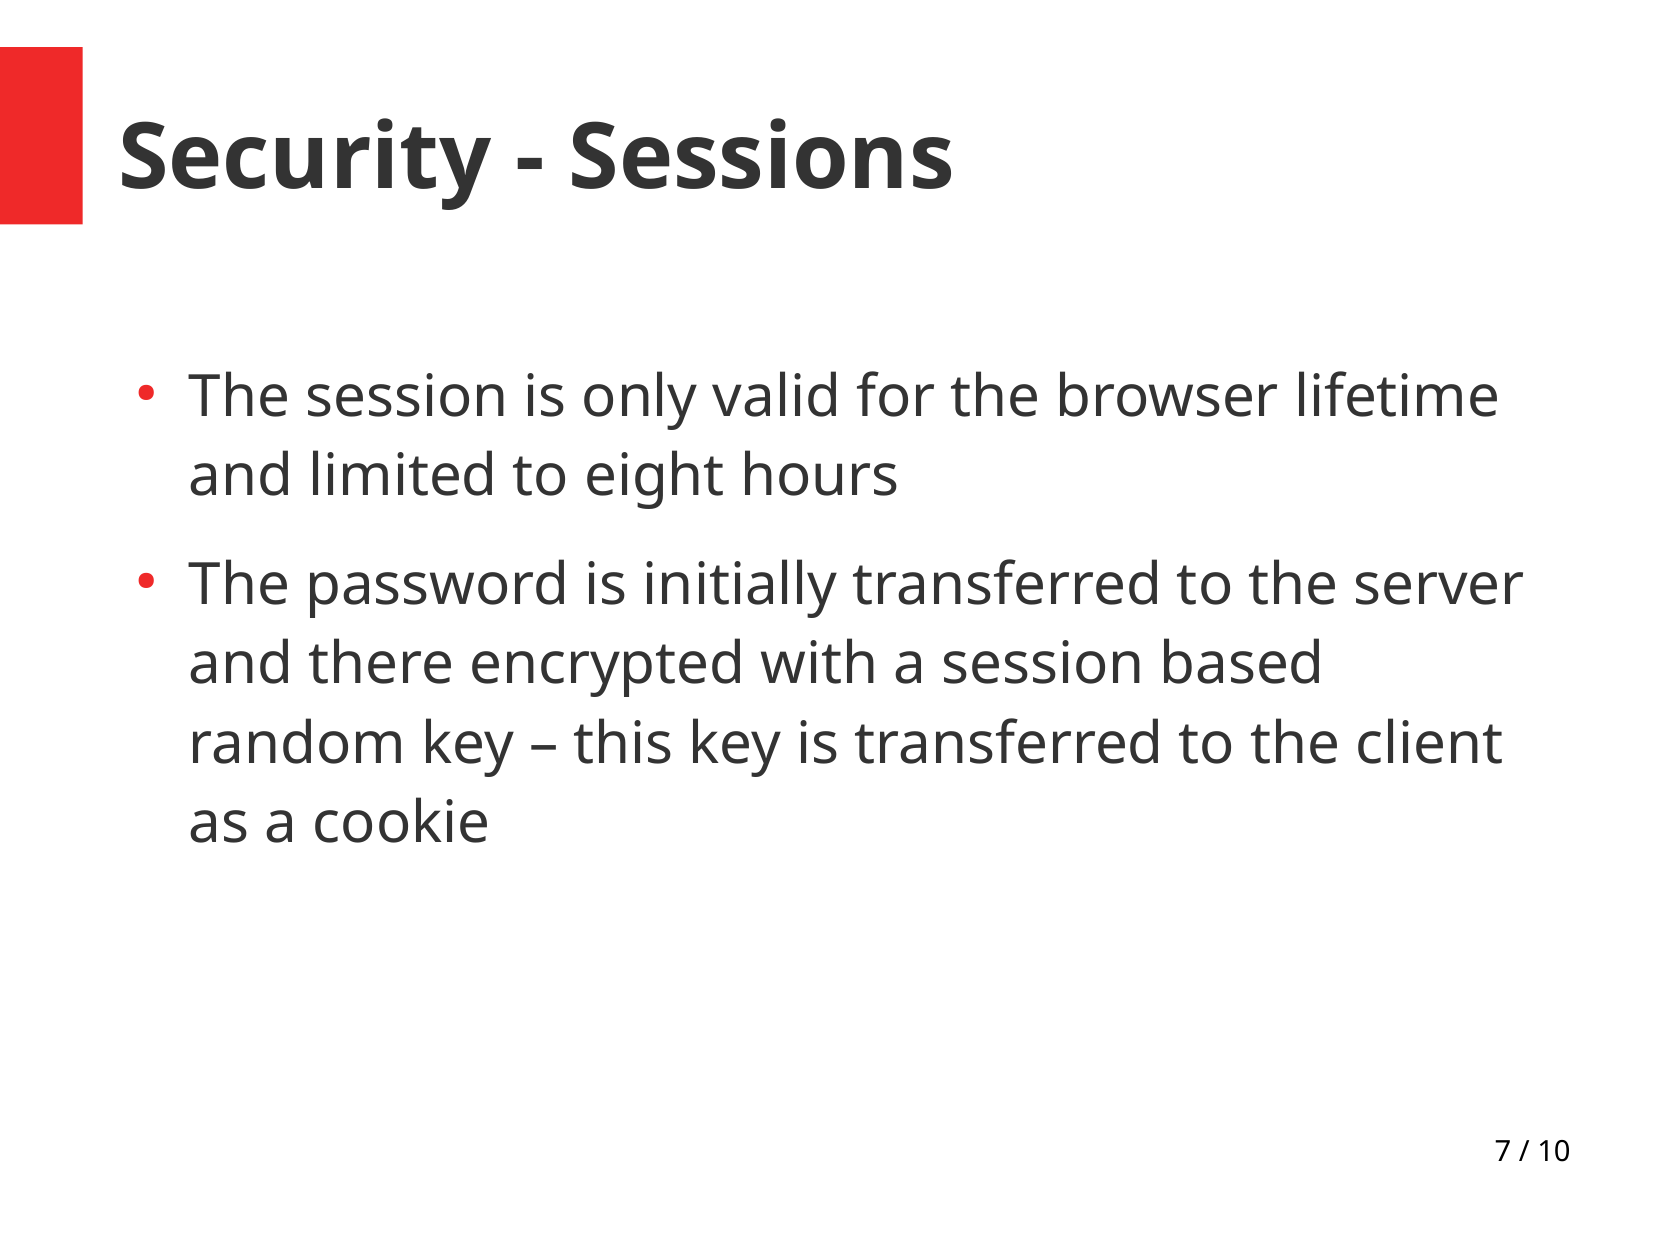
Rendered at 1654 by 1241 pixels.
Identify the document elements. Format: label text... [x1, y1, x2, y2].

list The session is only valid for the browser lifetime and limited to eight hours The password is initially transferred to the server and there encrypted with a session based random key – this key is transferred to the client as a cookie [118, 354, 1536, 1074]
title Security - Sessions [118, 49, 1571, 257]
